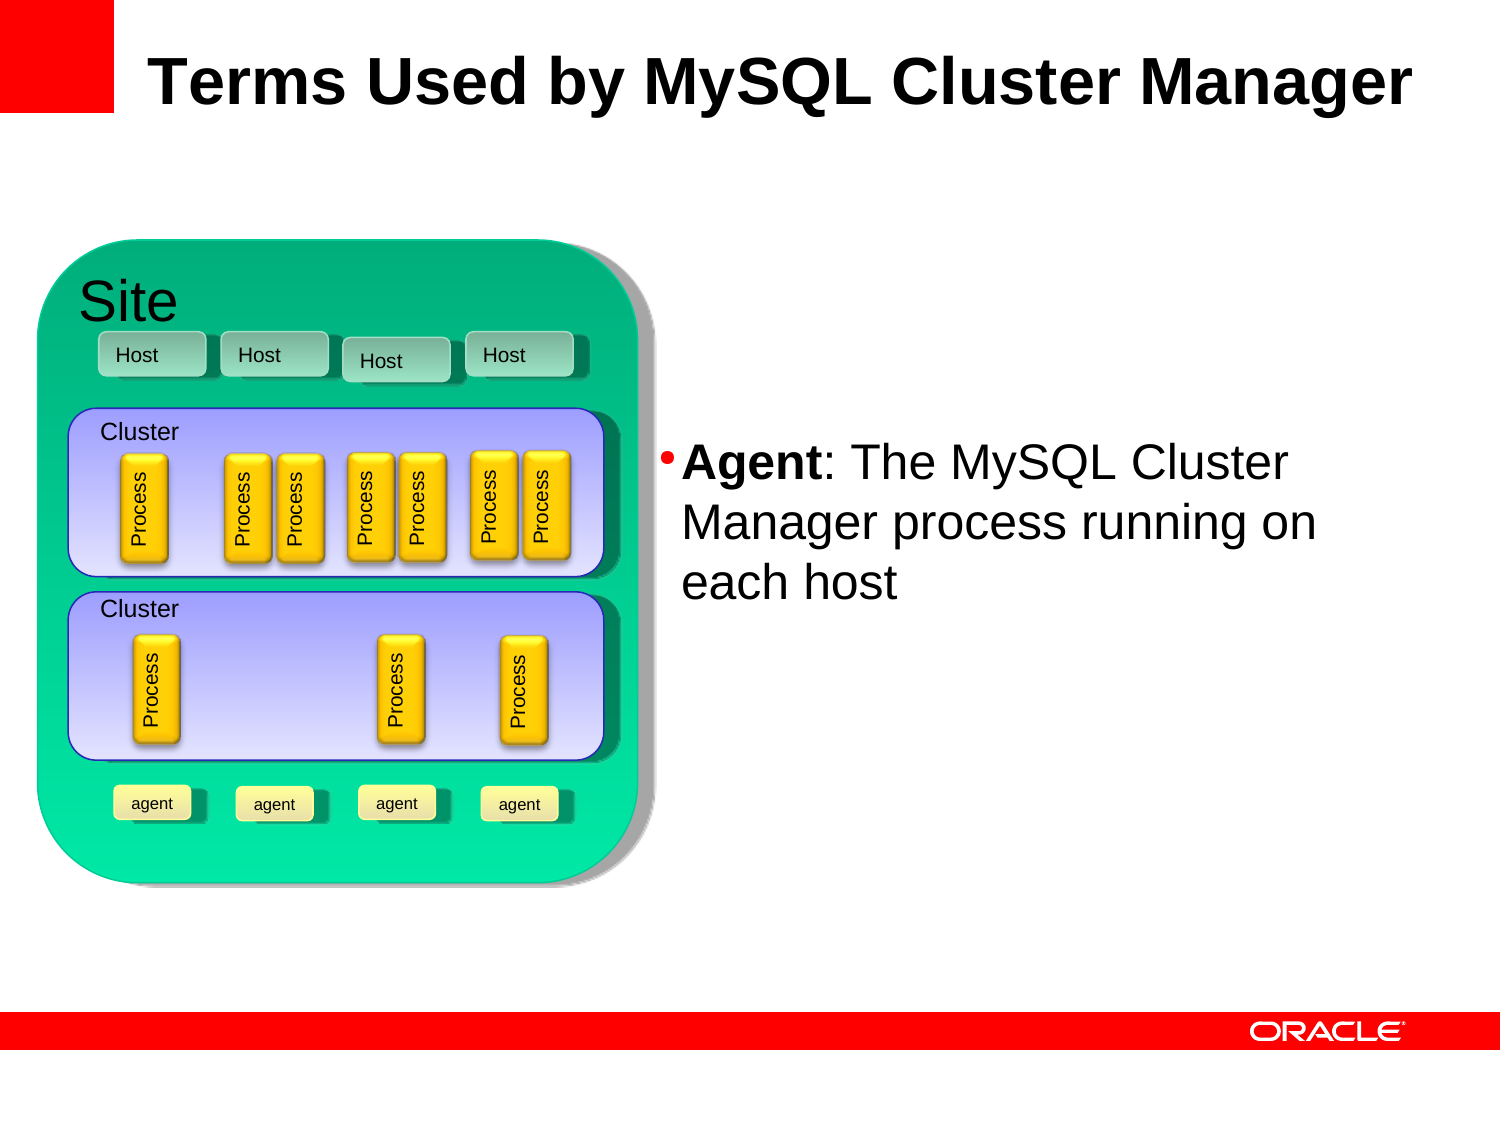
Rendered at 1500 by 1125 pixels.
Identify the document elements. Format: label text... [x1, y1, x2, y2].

text_box agent [236, 786, 313, 821]
text_box Process [395, 455, 437, 561]
text_box Host [221, 331, 329, 376]
text_box Agent: The MySQL Cluster Manager process running on each host [643, 422, 1432, 617]
text_box Process [519, 454, 560, 560]
picture [0, 1012, 1500, 1050]
text_box Cluster [85, 408, 195, 454]
title Terms Used by MySQL Cluster Manager [147, 8, 1463, 119]
text_box [40, 242, 636, 875]
picture [213, 446, 458, 579]
text_box Process [273, 457, 314, 563]
picture [489, 629, 560, 761]
picture [122, 631, 192, 760]
text_box Process [496, 639, 538, 745]
picture [109, 448, 180, 579]
text_box agent [481, 786, 558, 821]
text_box Process [343, 455, 385, 561]
text_box Site [64, 255, 195, 341]
text_box agent [114, 785, 191, 820]
text_box Cluster [85, 584, 195, 631]
text_box Host [342, 337, 451, 382]
picture [0, 0, 114, 113]
text_box Host [466, 331, 574, 376]
text_box Process [221, 457, 262, 563]
text_box Process [467, 454, 508, 560]
text_box agent [358, 785, 436, 820]
text_box Process [117, 457, 158, 563]
picture [459, 444, 582, 576]
text_box Process [374, 638, 415, 744]
text_box Host [98, 331, 206, 376]
picture [366, 628, 437, 760]
text_box Process [129, 638, 170, 744]
